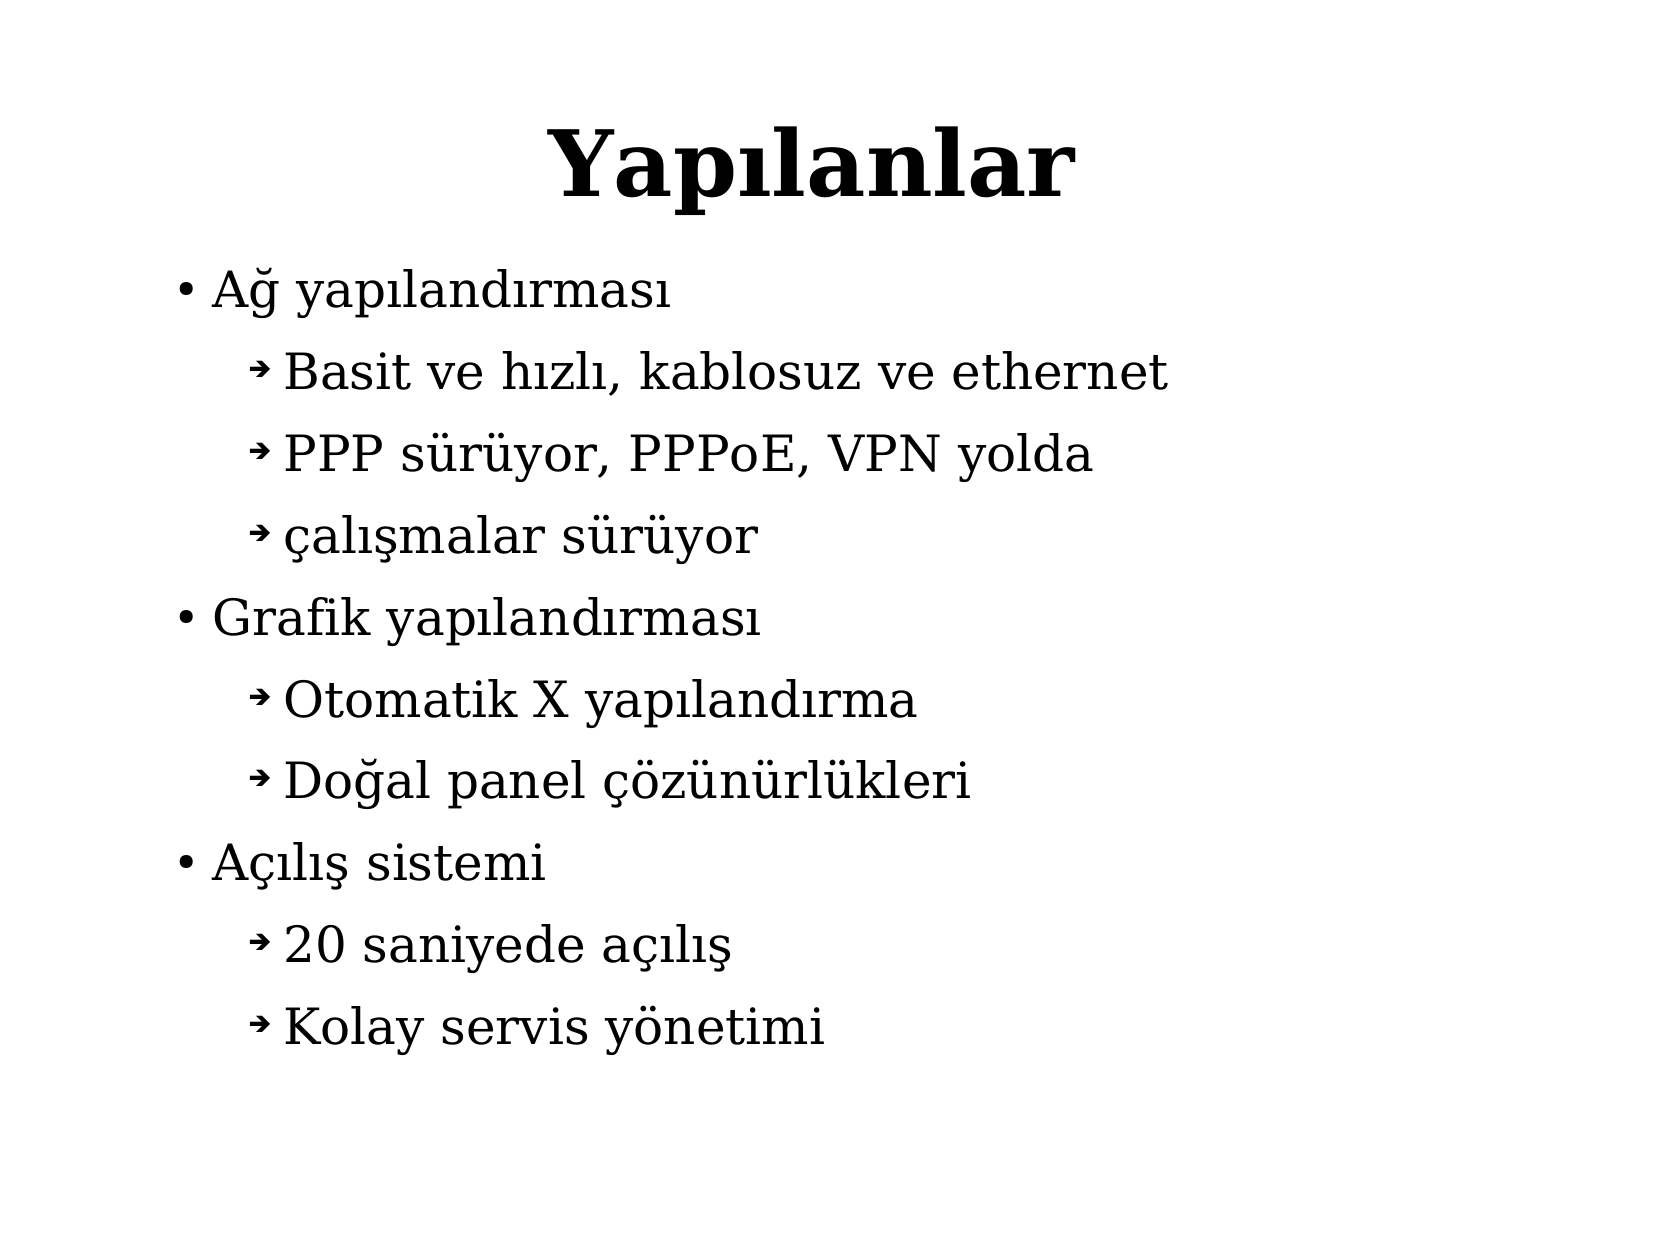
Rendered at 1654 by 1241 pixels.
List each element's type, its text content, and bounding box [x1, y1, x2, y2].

text_box Yapılanlar [548, 109, 1076, 218]
text_box Ağ yapılandırması Basit ve hızlı, kablosuz ve ethernet PPP sürüyor, PPPoE, VPN yolda çalışmalar sürüyor Grafik yapılandırması Otomatik X yapılandırma Doğal panel çözünürlükleri Açılış sistemi 20 saniyede açılış Kolay servis yönetimi [106, 261, 1614, 1057]
